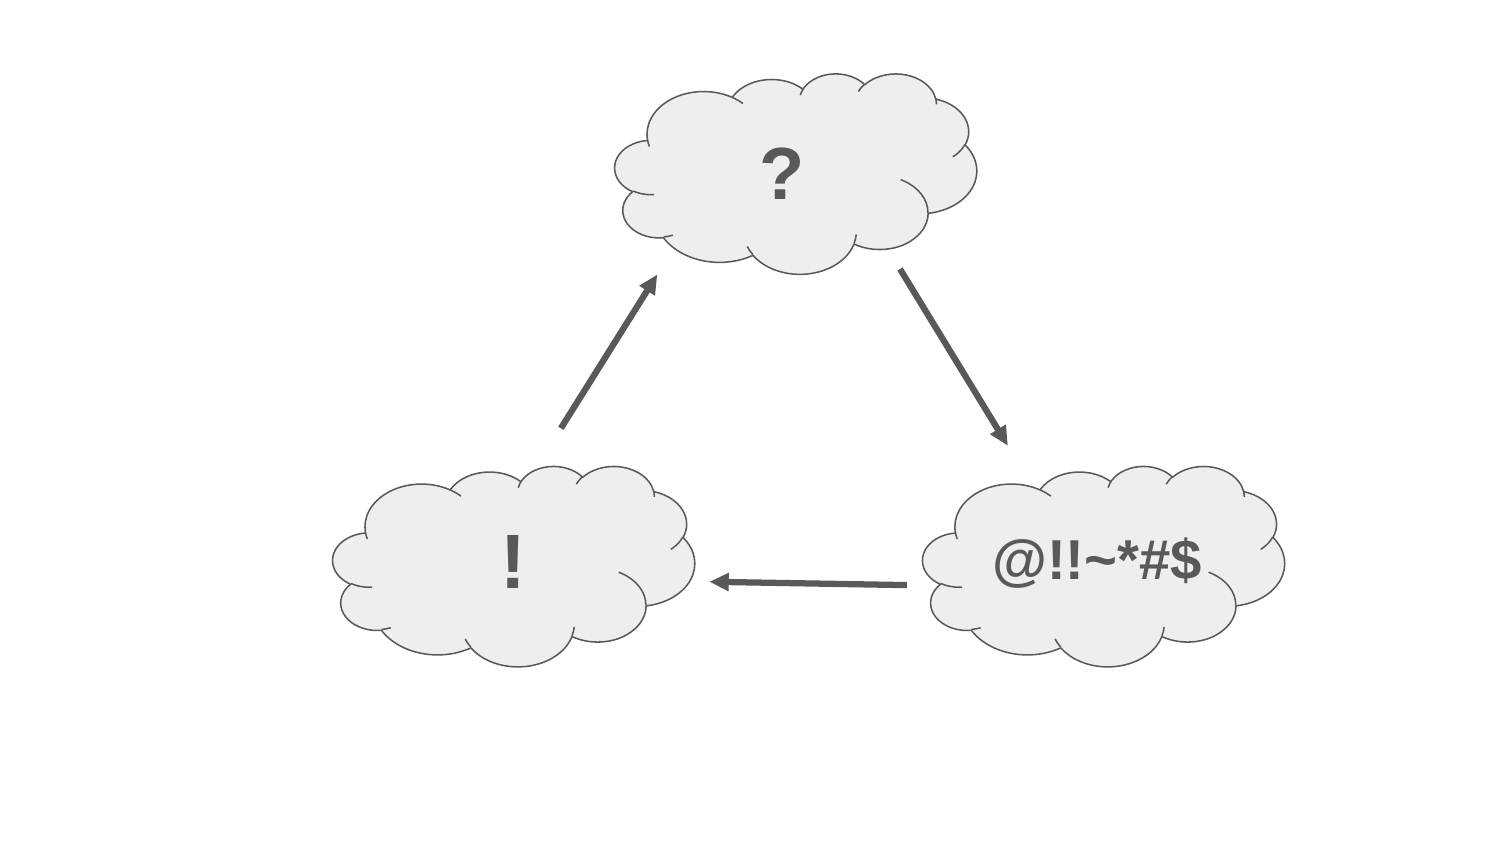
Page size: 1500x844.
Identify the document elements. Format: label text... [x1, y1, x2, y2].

text_box @!!~*#$ [977, 514, 1230, 638]
text_box [922, 466, 1285, 637]
text_box [978, 638, 1162, 667]
text_box [614, 73, 977, 275]
text_box [332, 466, 695, 667]
text_box [1165, 638, 1210, 643]
text_box ! [485, 504, 605, 628]
text_box ? [744, 117, 847, 230]
